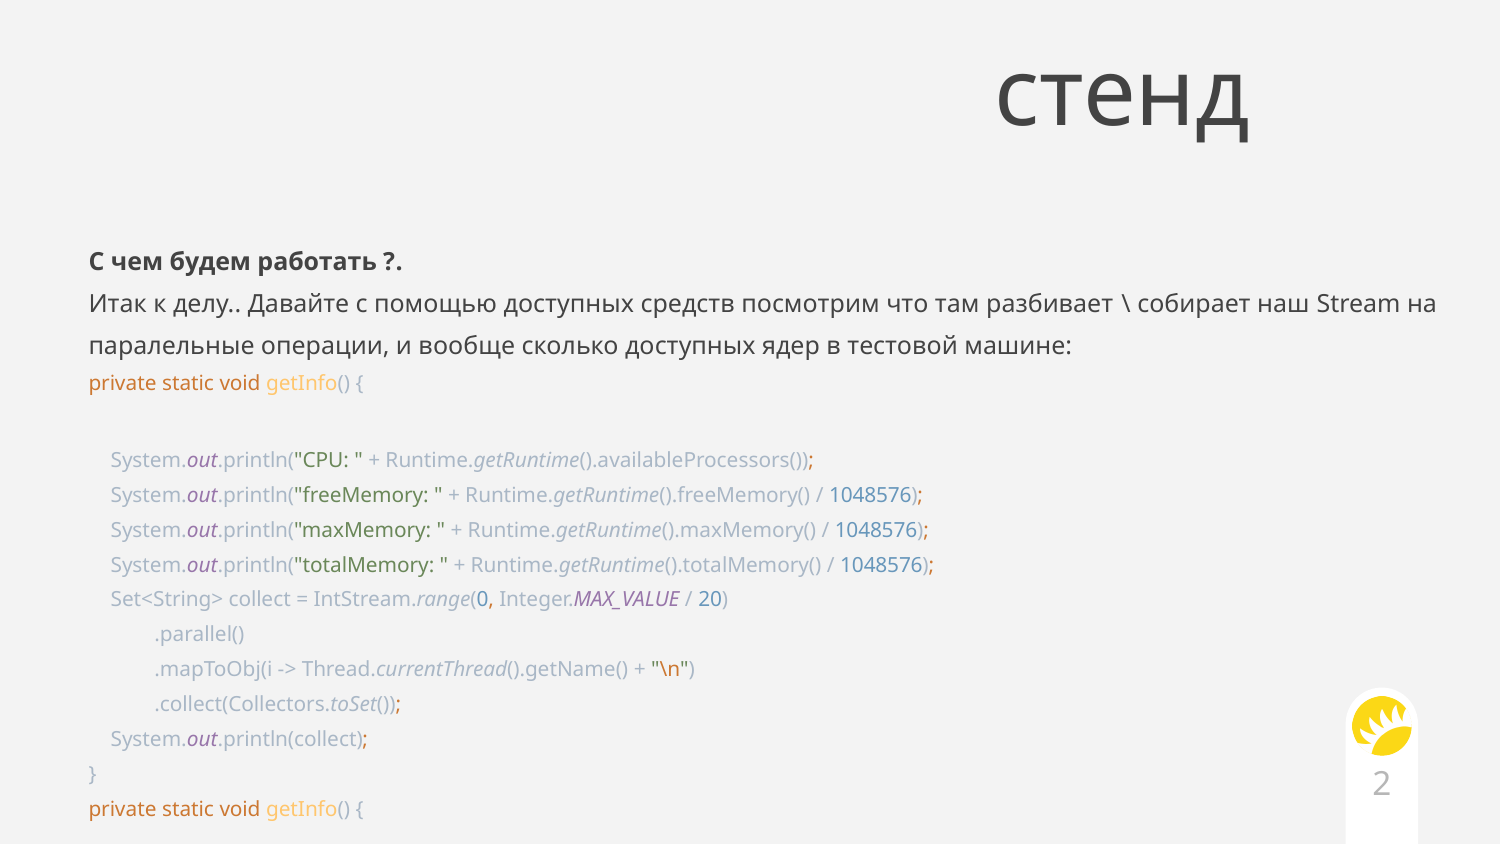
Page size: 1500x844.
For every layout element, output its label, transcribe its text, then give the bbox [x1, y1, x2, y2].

text_box 2 [1355, 756, 1408, 803]
text_box С чем будем работать ?. Итак к делу.. Давайте с помощью доступных средств посмотрим что там разбивает \ собирает наш Stream на паралельные операции, и вообще сколько доступных ядер в тестовой машине: private static void getInfo() { System.out.println("CPU: " + Runtime.getRuntime().availableProcessors()); System.out.println("freeMemory: " + Runtime.getRuntime().freeMemory() / 1048576); System.out.println("maxMemory: " + Runtime.getRuntime().maxMemory() / 1048576); System.out.println("totalMemory: " + Runtime.getRuntime().totalMemory() / 1048576); Set<String> collect = IntStream.range(0, Integer.MAX_VALUE / 20) .parallel() .mapToObj(i -> Thread.currentThread().getName() + "\n") .collect(Collectors.toSet()); System.out.println(collect); } private static void getInfo() { System.out.println("CPU: " + Runtime.getRuntime().availableProcessors()); System.out.println("freeMemory: " + Runtime.getRuntime().freeMemory() / 1048576); System.out.println("maxMemory: " + Runtime.getRuntime().maxMemory() / 1048576); System.out.println("totalMemory: " + Runtime.getRuntime().totalMemory() / 1048576); Set<String> collect = IntStream.range(0, Integer.MAX_VALUE / 20) .parallel() .mapToObj(i -> Thread.currentThread().getName() + "\n") .collect(Collectors.toSet()); System.out.println(collect); } Внимание на Thread.currentThread().getName() собственно что мы тут видим , 7 ForkJoinPool (хотя ядер 8). Вывод: CPU: 8 freeMemory: 13 maxMemory: 247 totalMemory: 15 [ForkJoinPool.commonPool-worker-6 , ForkJoinPool.commonPool-worker-7 , ForkJoinPool.commonPool-worker-4 , ForkJoinPool.commonPool-worker-5 , ForkJoinPool.commonPool-worker-2 , ForkJoinPool.commonPool-worker-3 , ForkJoinPool.commonPool-worker-1 [88, 224, 1447, 756]
text_box стенд [994, 0, 1499, 160]
text_box [1346, 756, 1418, 844]
